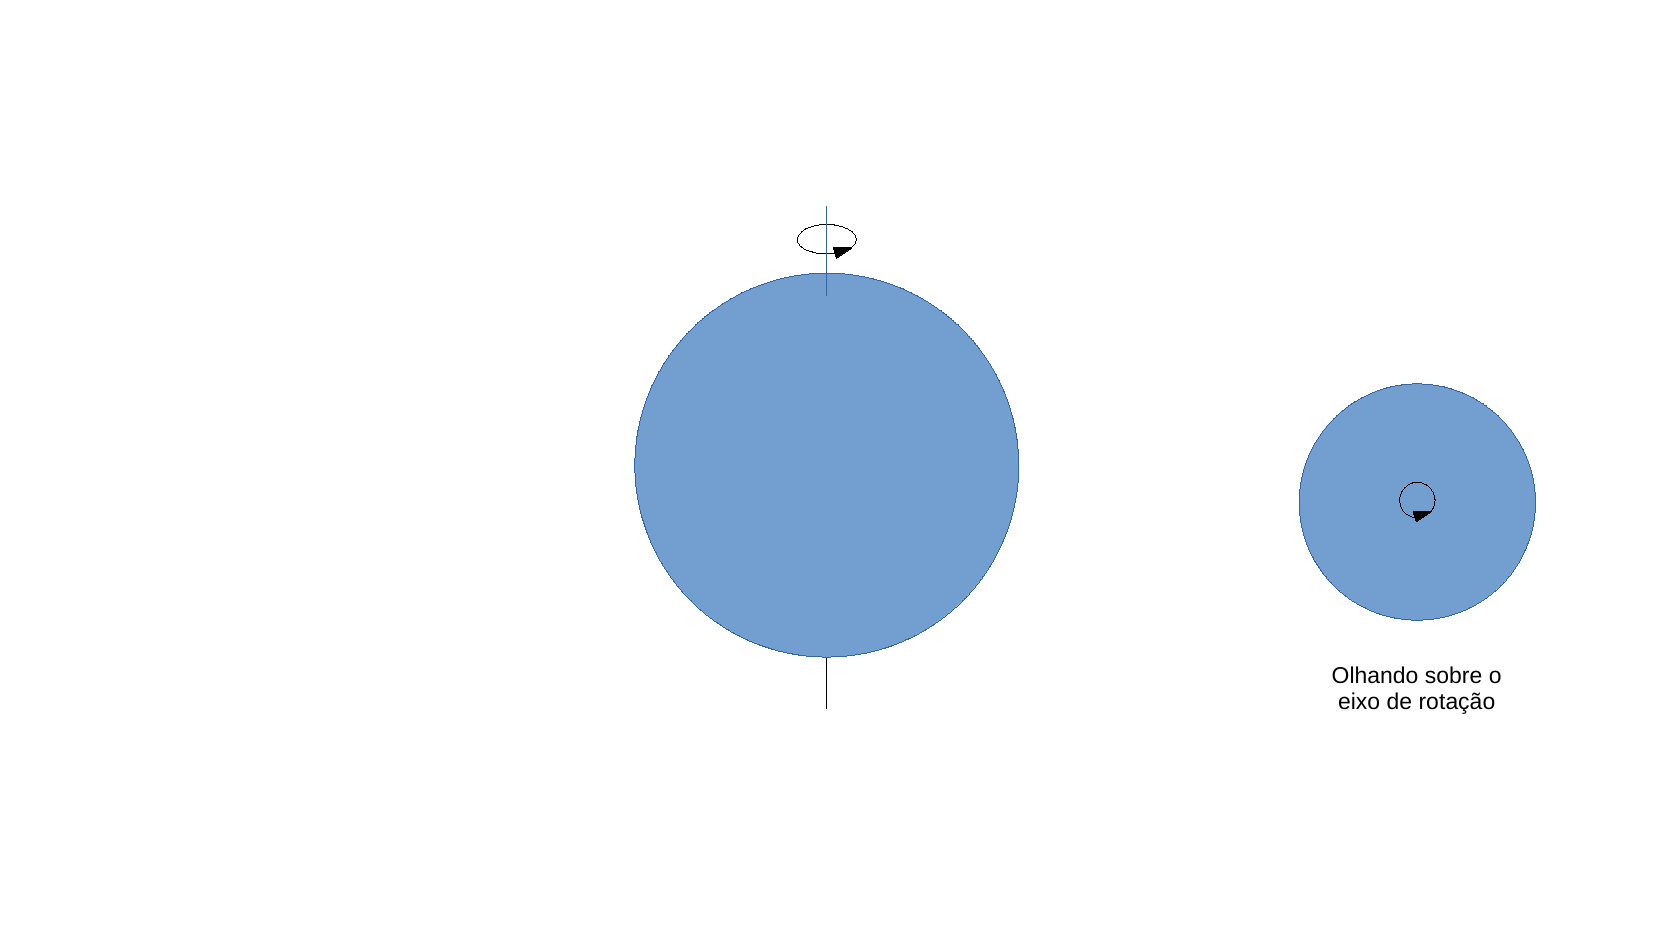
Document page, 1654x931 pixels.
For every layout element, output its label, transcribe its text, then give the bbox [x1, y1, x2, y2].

text_box [1299, 383, 1536, 621]
text_box Olhando sobre o eixo de rotação [1316, 655, 1554, 745]
text_box [634, 273, 1019, 658]
text_box [833, 247, 852, 259]
